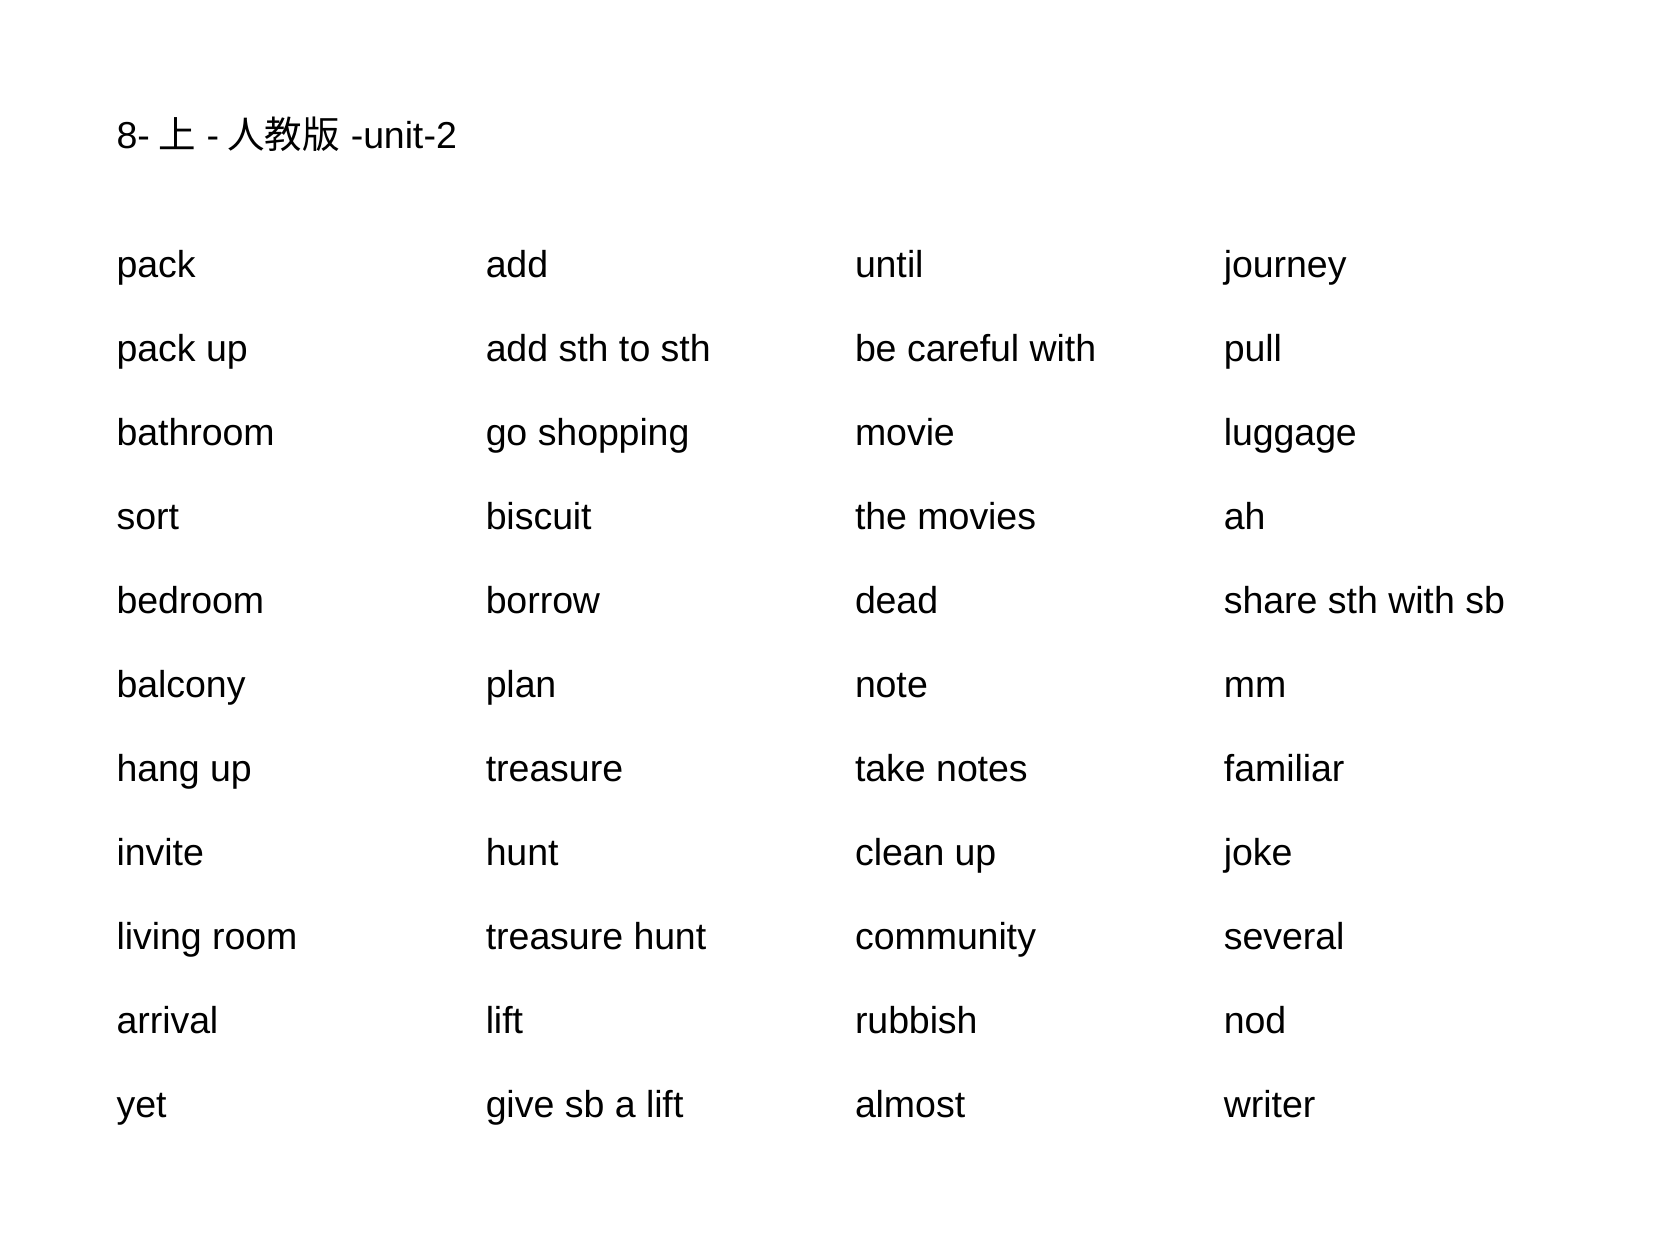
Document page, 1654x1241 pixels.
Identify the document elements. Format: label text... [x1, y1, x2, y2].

text_box 8-上-人教版-unit-2 pack add until journey pack up add sth to sth be careful with pull bathroom go shopping movie luggage sort biscuit the movies ah bedroom borrow dead share sth with sb balcony plan note mm hang up treasure take notes familiar invite hunt clean up joke living room treasure hunt community several arrival lift rubbish nod yet give sb a lift almost writer [101, 98, 1536, 1165]
